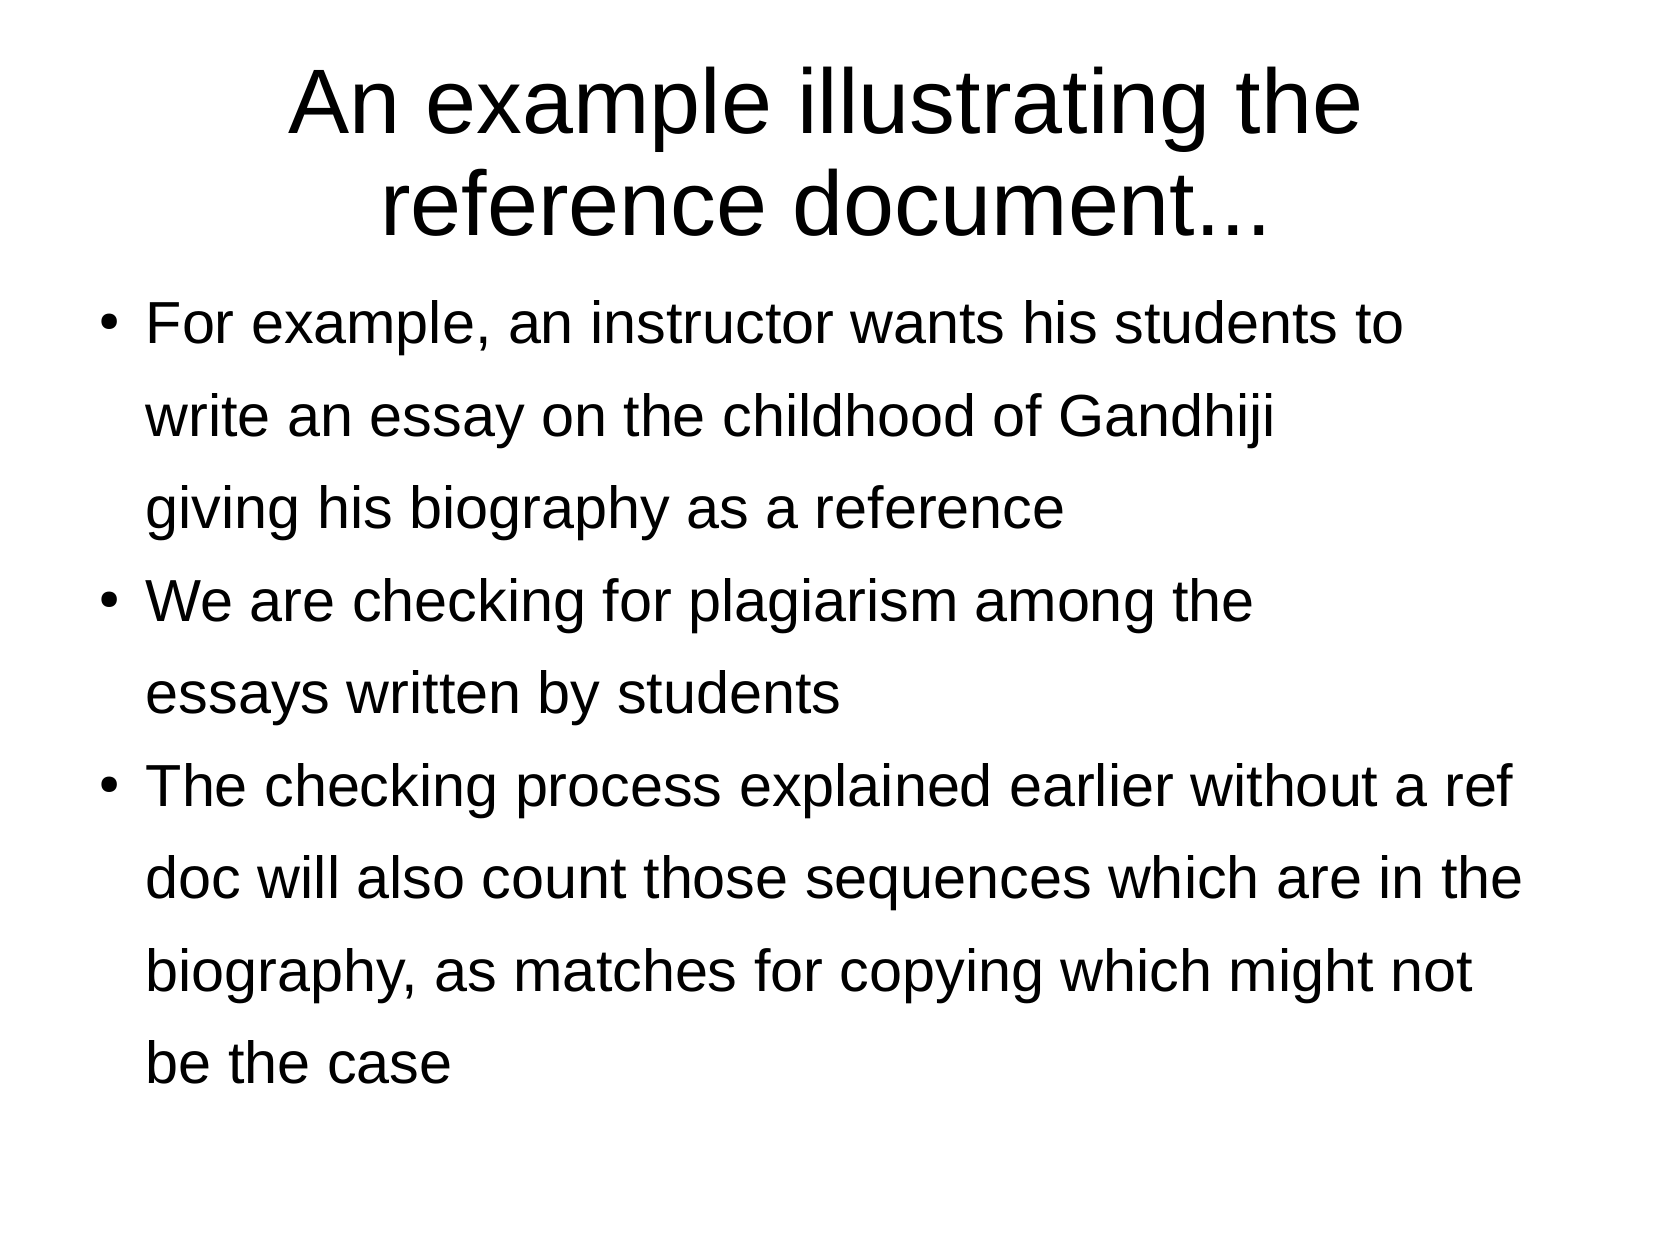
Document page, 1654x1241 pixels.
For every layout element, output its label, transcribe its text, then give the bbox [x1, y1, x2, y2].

title An example illustrating the reference document... [82, 49, 1571, 257]
list For example, an instructor wants his students to write an essay on the childhood of Gandhiji giving his biography as a reference We are checking for plagiarism among the essays written by students The checking process explained earlier without a ref doc will also count those sequences which are in the biography, as matches for copying which might not be the case [82, 290, 1571, 1109]
